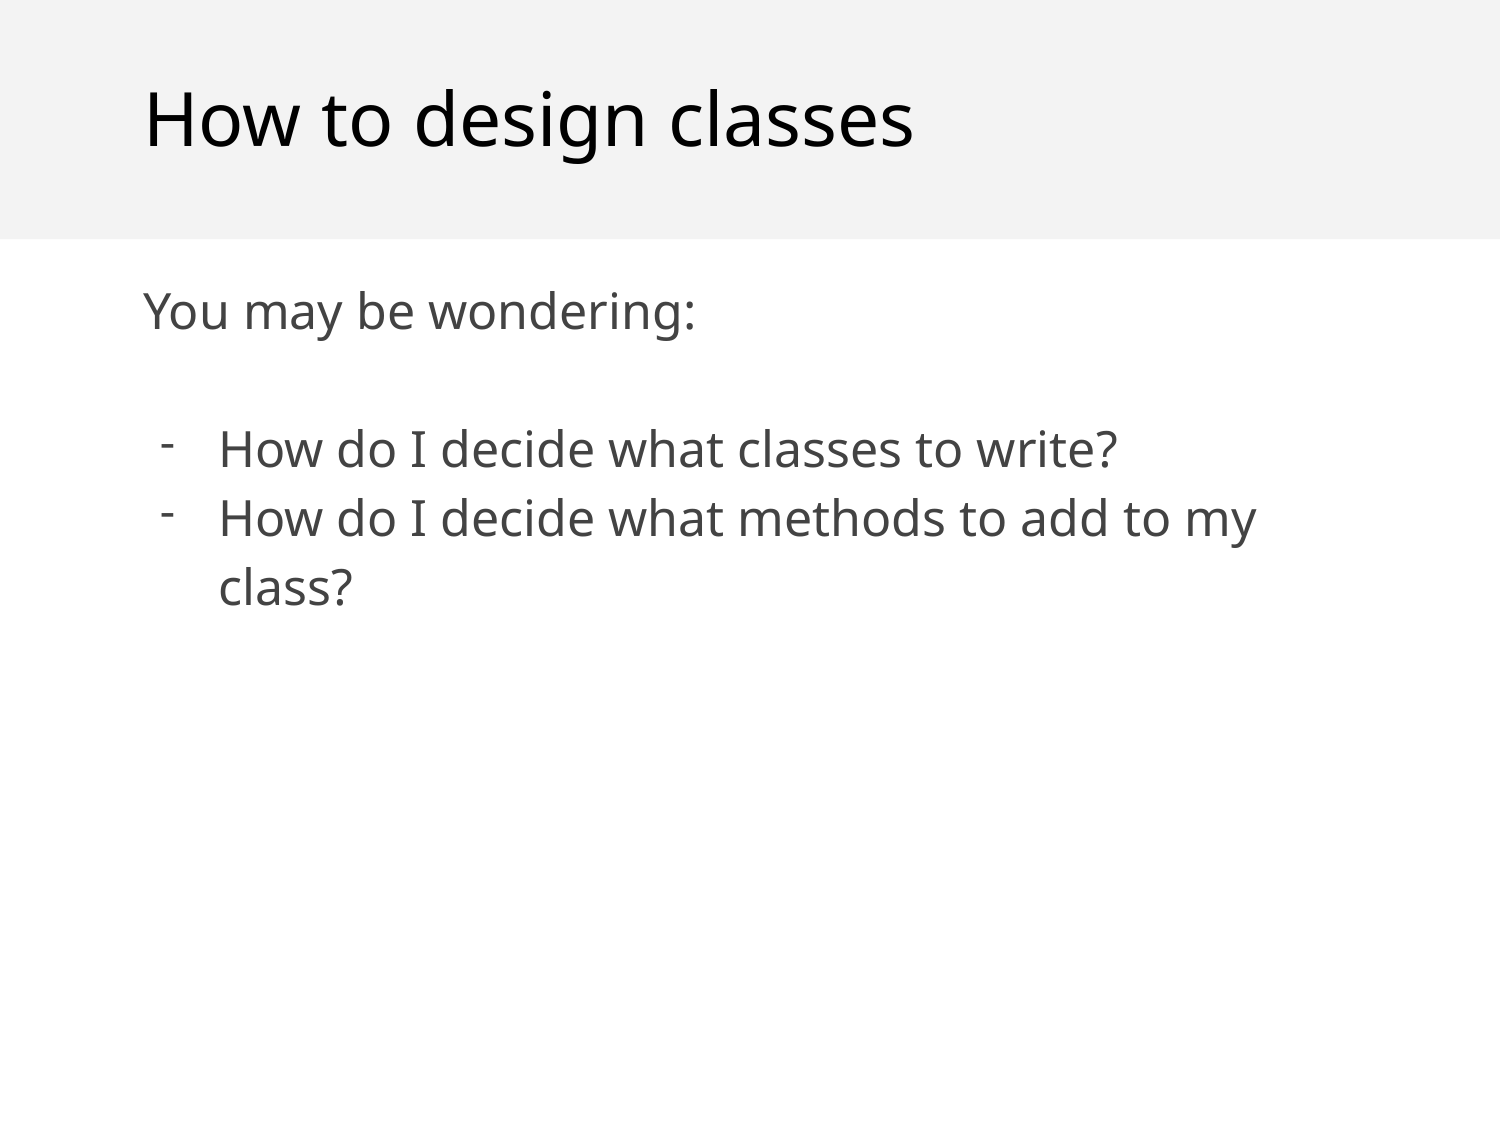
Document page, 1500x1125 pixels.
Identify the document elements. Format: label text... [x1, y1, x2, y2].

title How to design classes [128, 56, 1372, 183]
list You may be wondering: How do I decide what classes to write? How do I decide what methods to add to my class? [128, 255, 1372, 1004]
